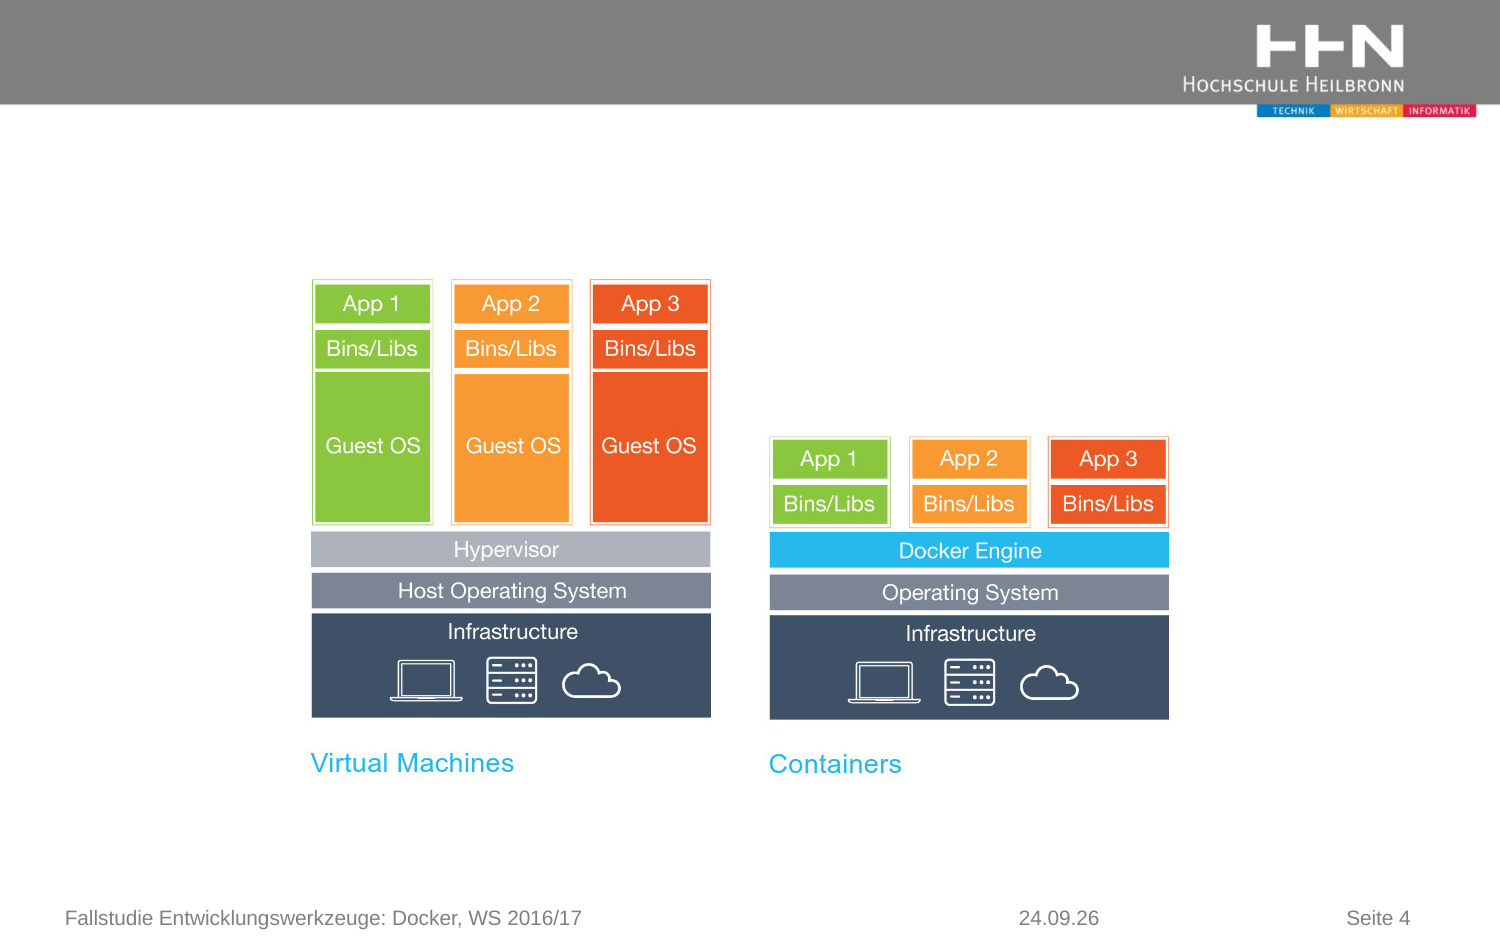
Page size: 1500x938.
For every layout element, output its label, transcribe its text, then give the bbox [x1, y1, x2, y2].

slide_number 13.12.16 [1003, 896, 1223, 937]
footer Fallstudie Entwicklungswerkzeuge: Docker, WS 2016/17 [64, 896, 904, 933]
picture [0, 0, 1500, 938]
slide_number Seite <number> [1331, 896, 1493, 927]
